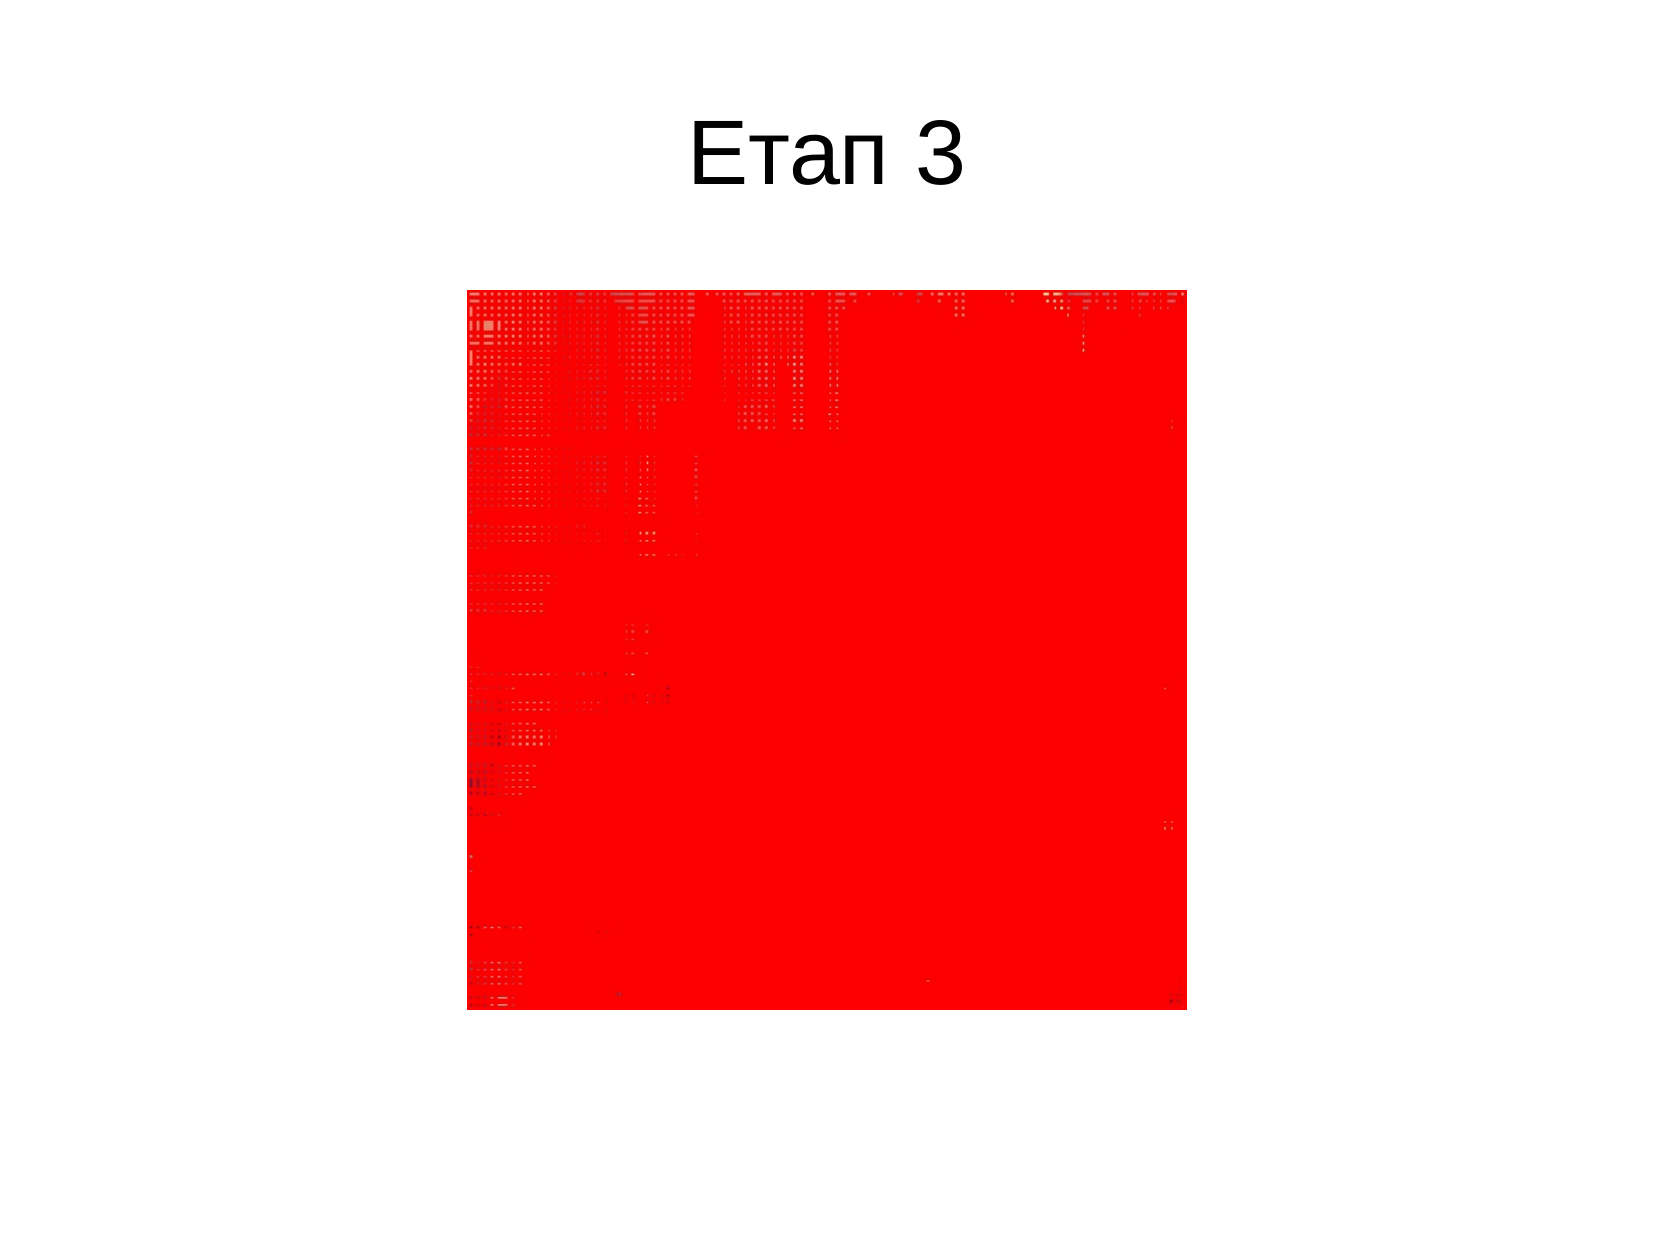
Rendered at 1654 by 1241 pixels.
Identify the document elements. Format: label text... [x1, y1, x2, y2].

picture [467, 290, 1187, 1010]
title Етап 3 [82, 49, 1571, 257]
